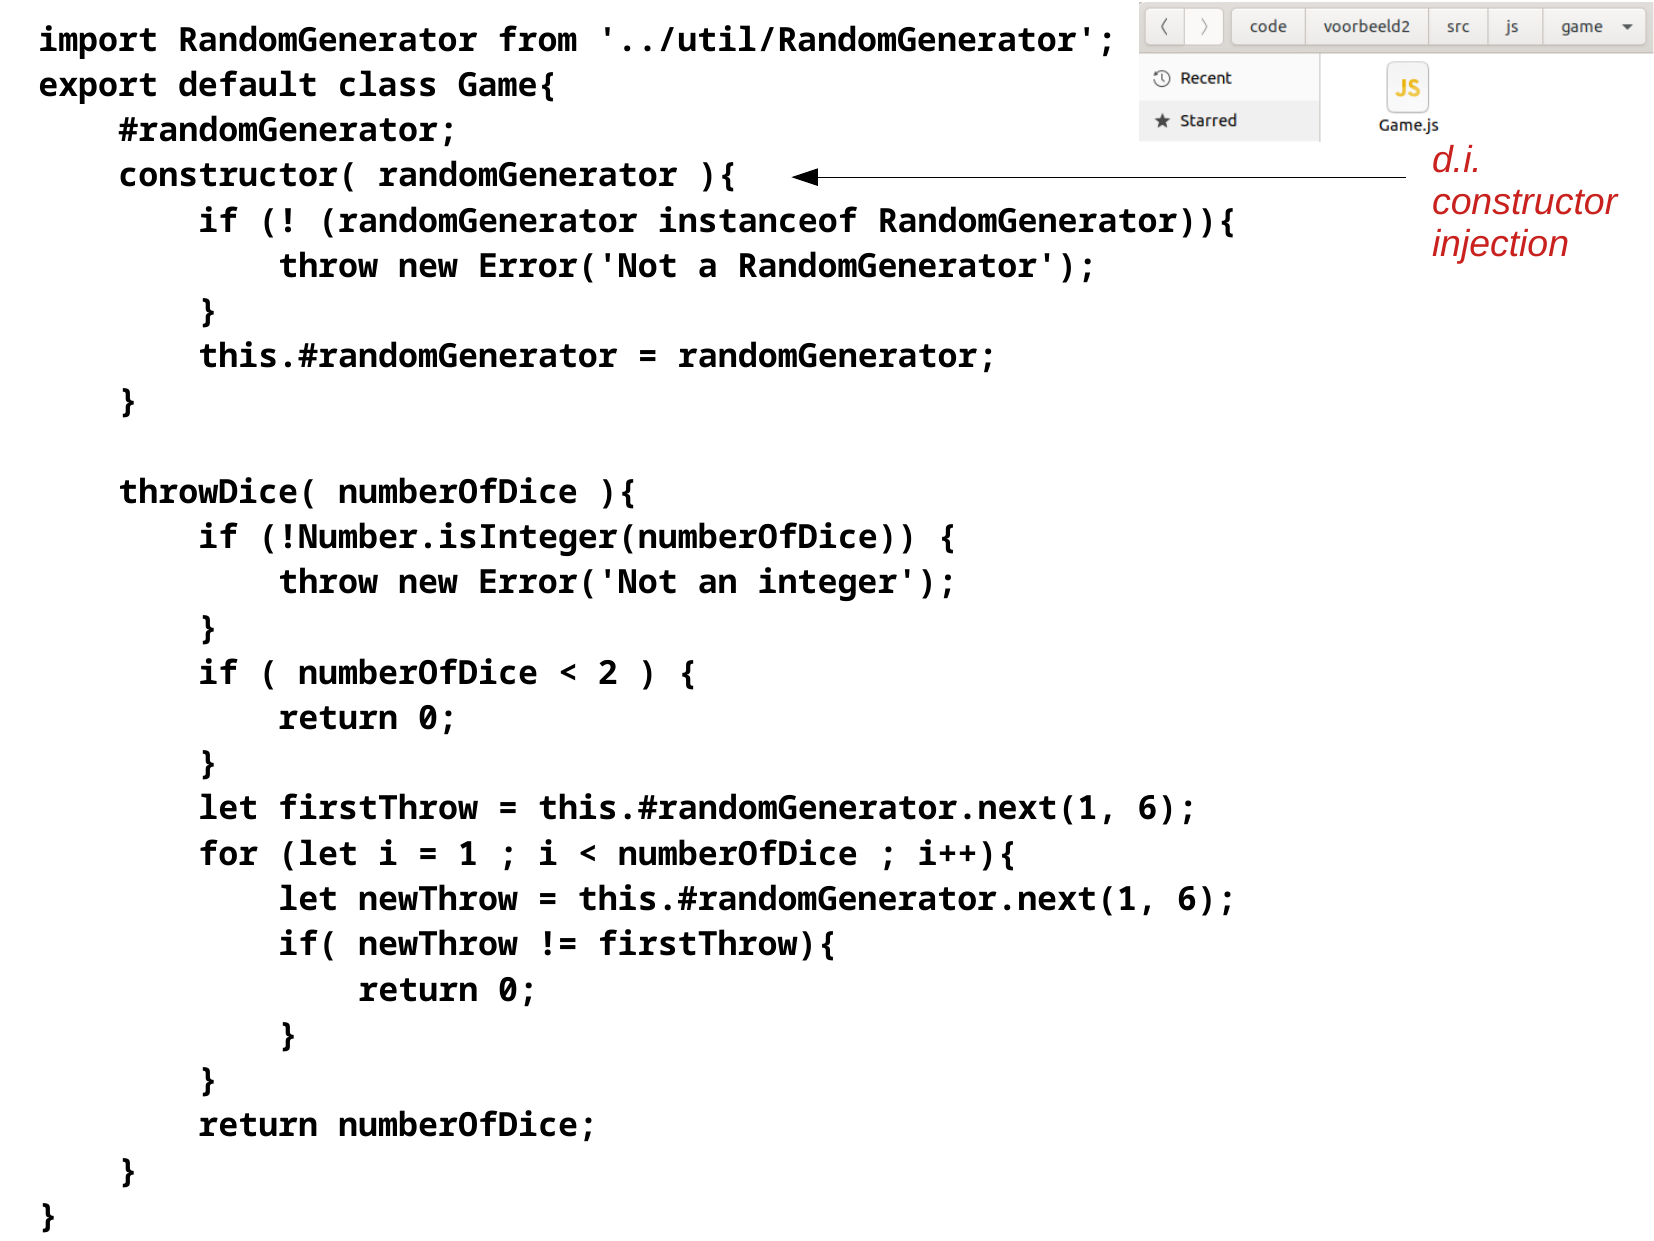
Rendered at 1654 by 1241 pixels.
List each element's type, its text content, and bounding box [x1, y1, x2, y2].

text_box import RandomGenerator from '../util/RandomGenerator'; export default class Game{ #randomGenerator; constructor( randomGenerator ){ if (! (randomGenerator instanceof RandomGenerator)){ throw new Error('Not a RandomGenerator'); } this.#randomGenerator = randomGenerator; } throwDice( numberOfDice ){ if (!Number.isInteger(numberOfDice)) { throw new Error('Not an integer'); } if ( numberOfDice < 2 ) { return 0; } let firstThrow = this.#randomGenerator.next(1, 6); for (let i = 1 ; i < numberOfDice ; i++){ let newThrow = this.#randomGenerator.next(1, 6); if( newThrow != firstThrow){ return 0; } } return numberOfDice; } } [23, 8, 1548, 1241]
text_box d.i. constructor injection [1417, 142, 1642, 272]
picture [1139, 2, 1654, 142]
